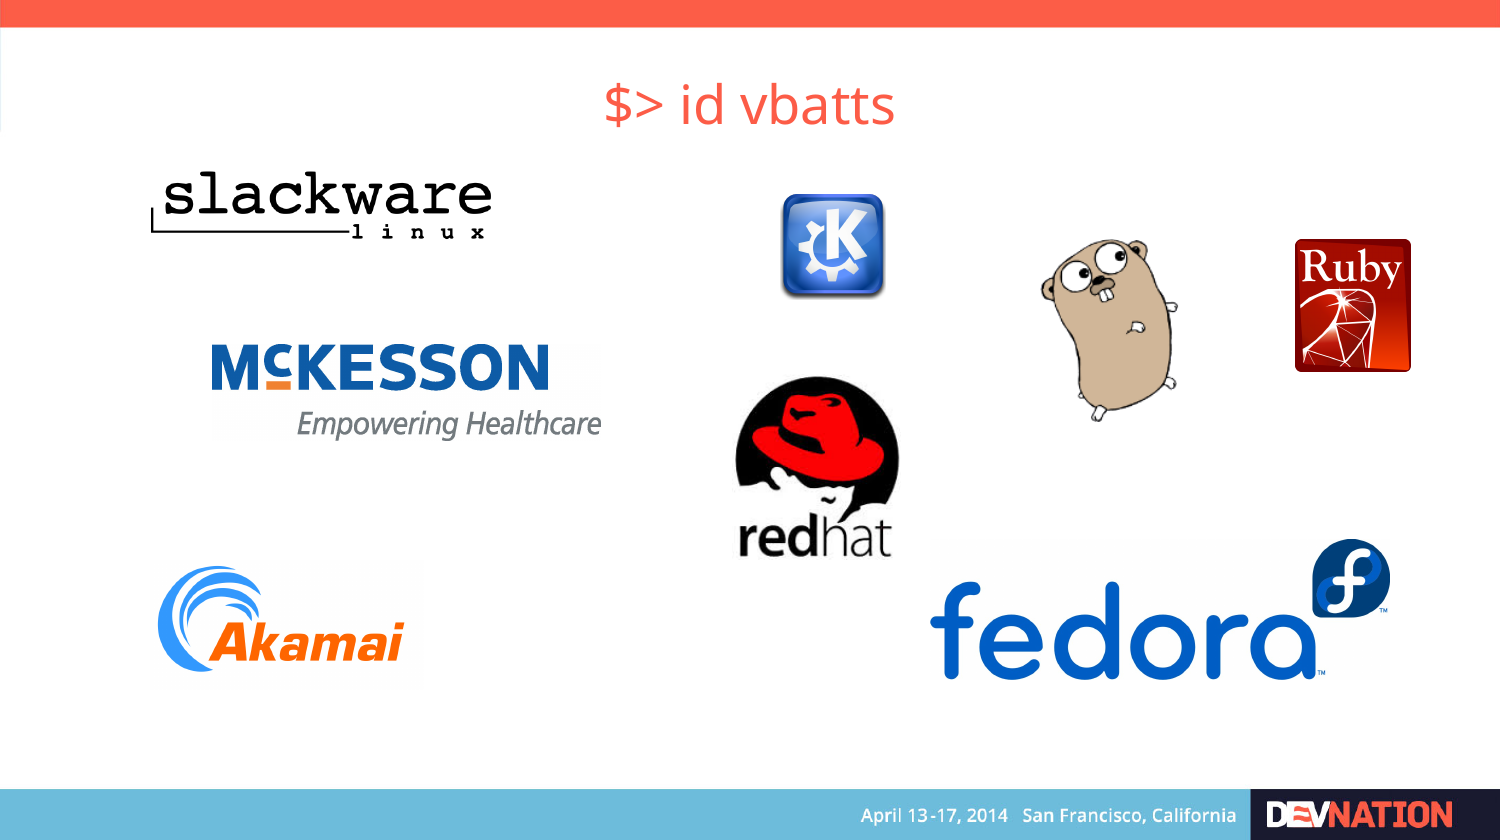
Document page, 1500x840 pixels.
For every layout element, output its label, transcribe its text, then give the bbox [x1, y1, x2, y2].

title $> id vbatts [74, 33, 1425, 174]
picture [0, 0, 1500, 840]
